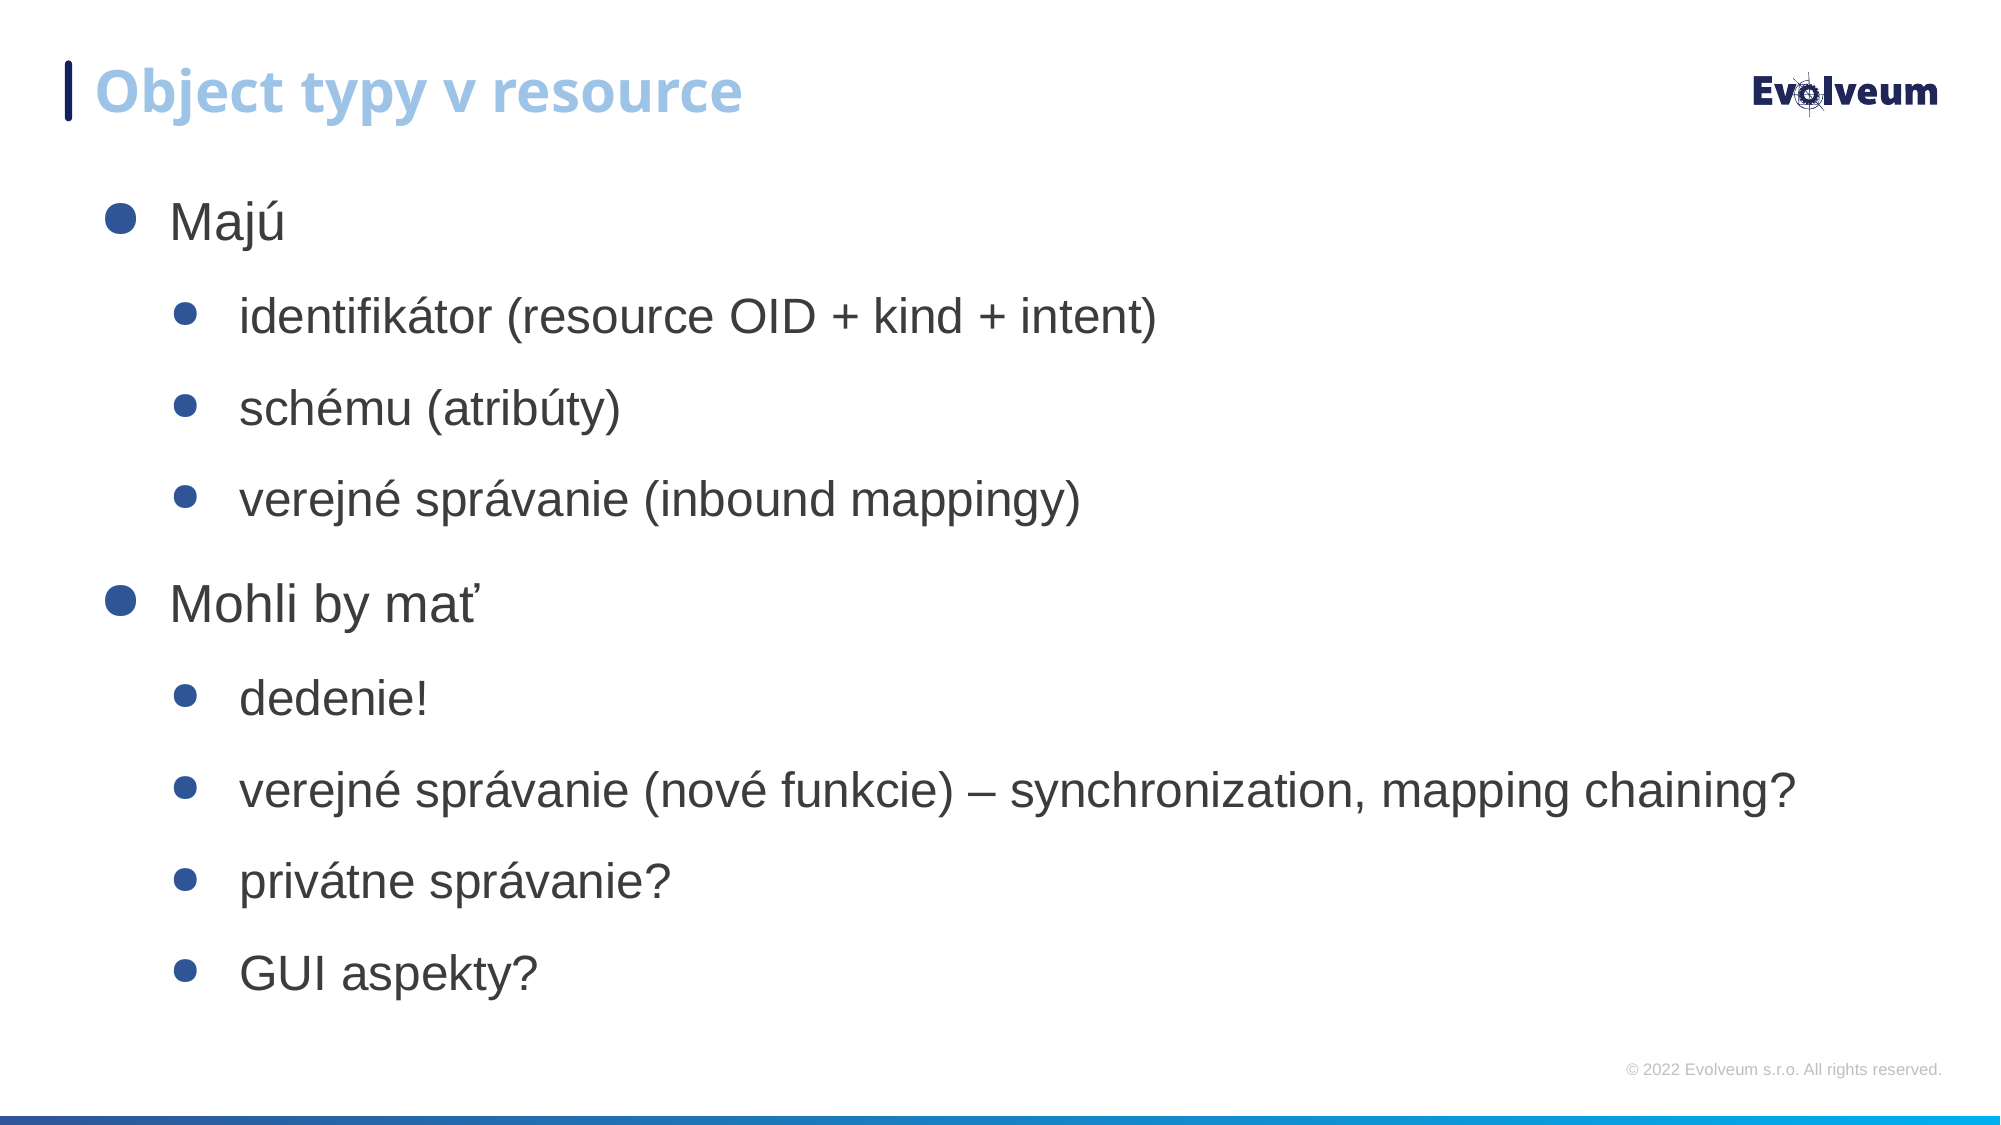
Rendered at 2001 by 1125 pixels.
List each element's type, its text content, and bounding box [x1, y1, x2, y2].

title Object typy v resource [94, 47, 1687, 133]
list Majú identifikátor (resource OID + kind + intent) schému (atribúty) verejné správanie (inbound mappingy) Mohli by mať dedenie! verejné správanie (nové funkcie) – synchronization, mapping chaining? privátne správanie? GUI aspekty? [84, 183, 1916, 1004]
